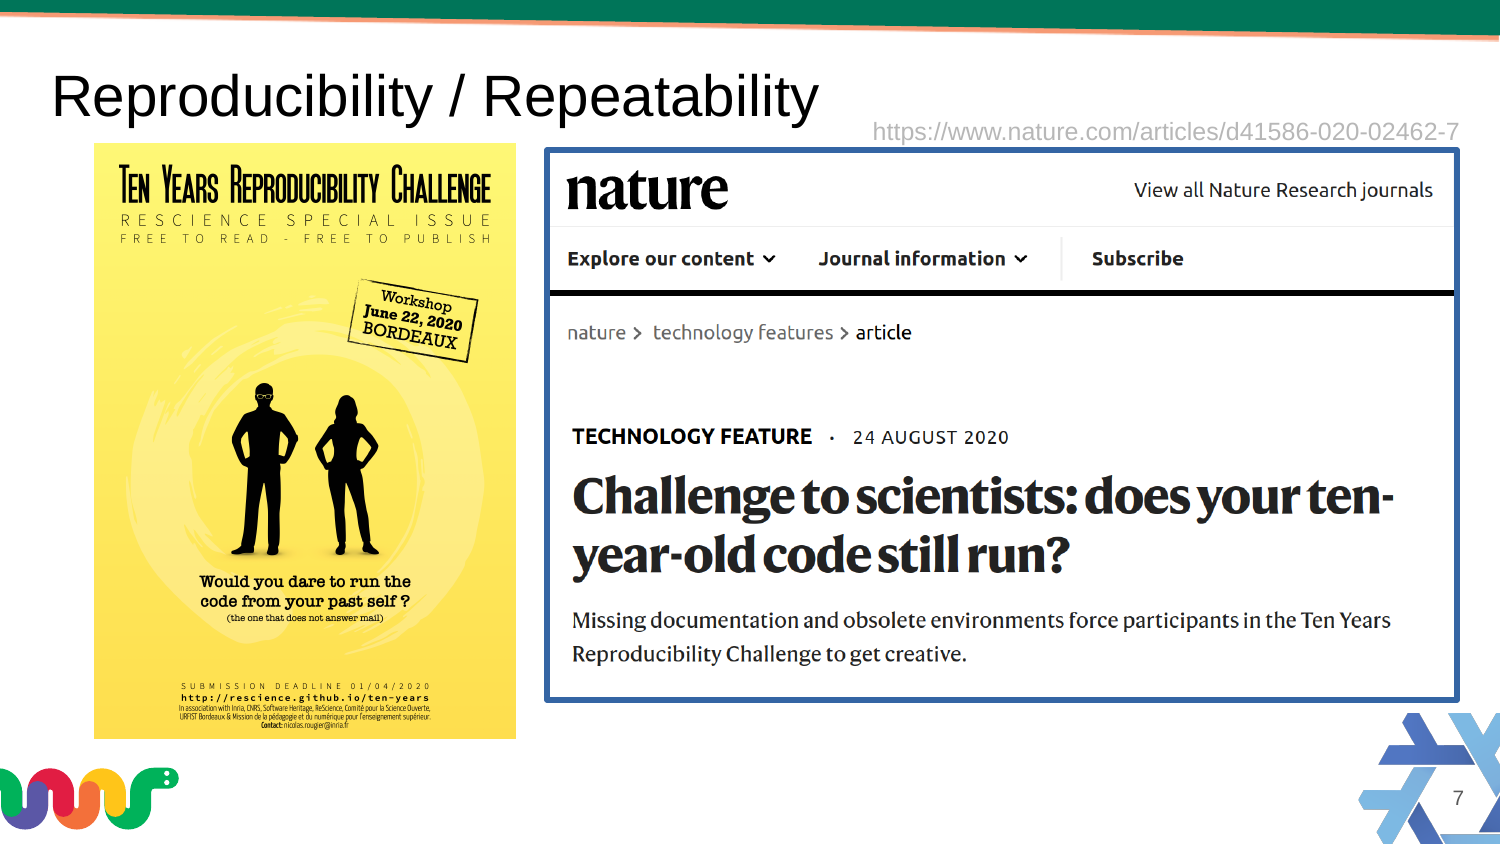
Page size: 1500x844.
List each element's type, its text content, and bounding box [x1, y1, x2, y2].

title Reproducibility / Repeatability [51, 49, 1449, 144]
picture [94, 143, 516, 739]
picture [549, 153, 1454, 697]
picture [1358, 713, 1500, 844]
text_box https://www.nature.com/articles/d41586-020-02462-7 [826, 100, 1477, 165]
